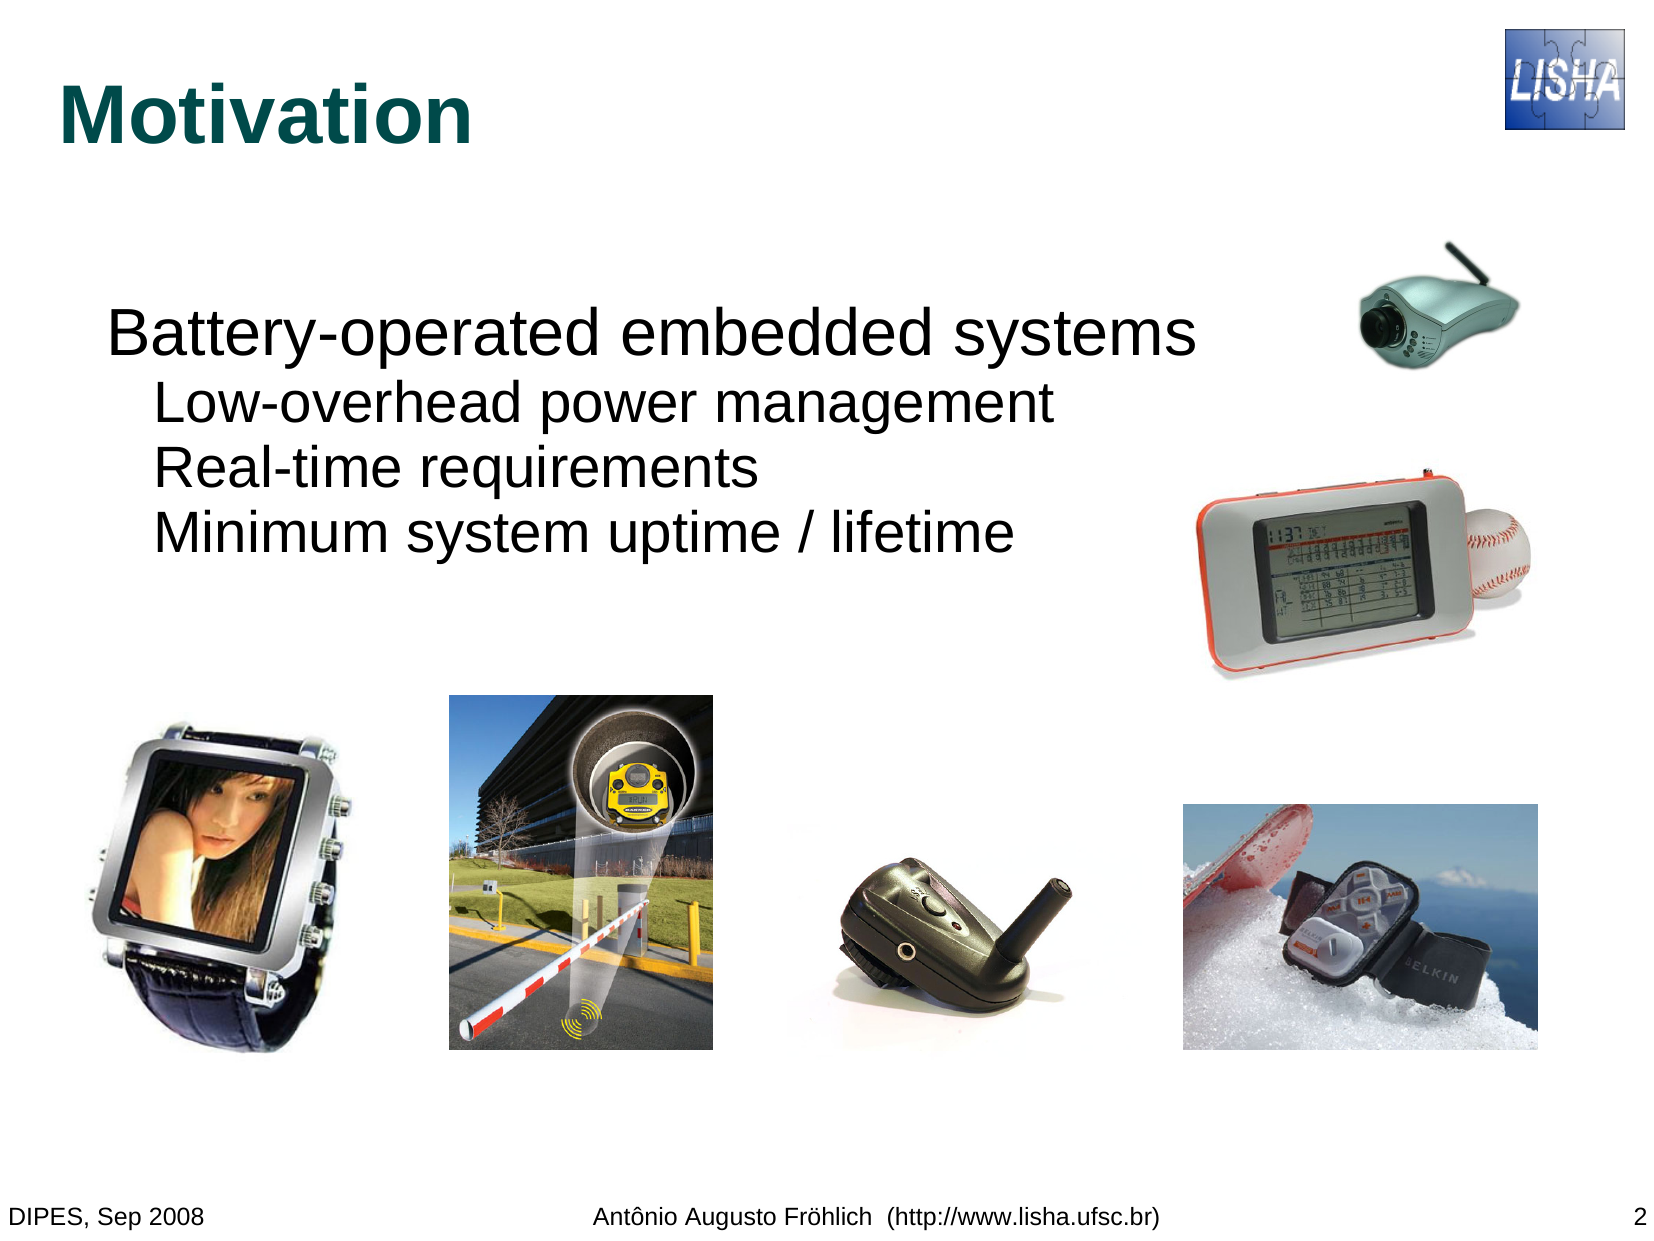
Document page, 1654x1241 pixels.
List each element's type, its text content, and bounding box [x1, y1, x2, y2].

picture [1350, 233, 1522, 376]
picture [1183, 804, 1538, 1051]
list Battery-operated embedded systems Low-overhead power management Real-time requirements Minimum system uptime / lifetime [59, 295, 1595, 1182]
picture [787, 824, 1142, 1060]
picture [1183, 412, 1538, 730]
picture [56, 712, 411, 1067]
picture [449, 695, 713, 1051]
title Motivation [58, 11, 1463, 219]
picture [1505, 29, 1625, 130]
